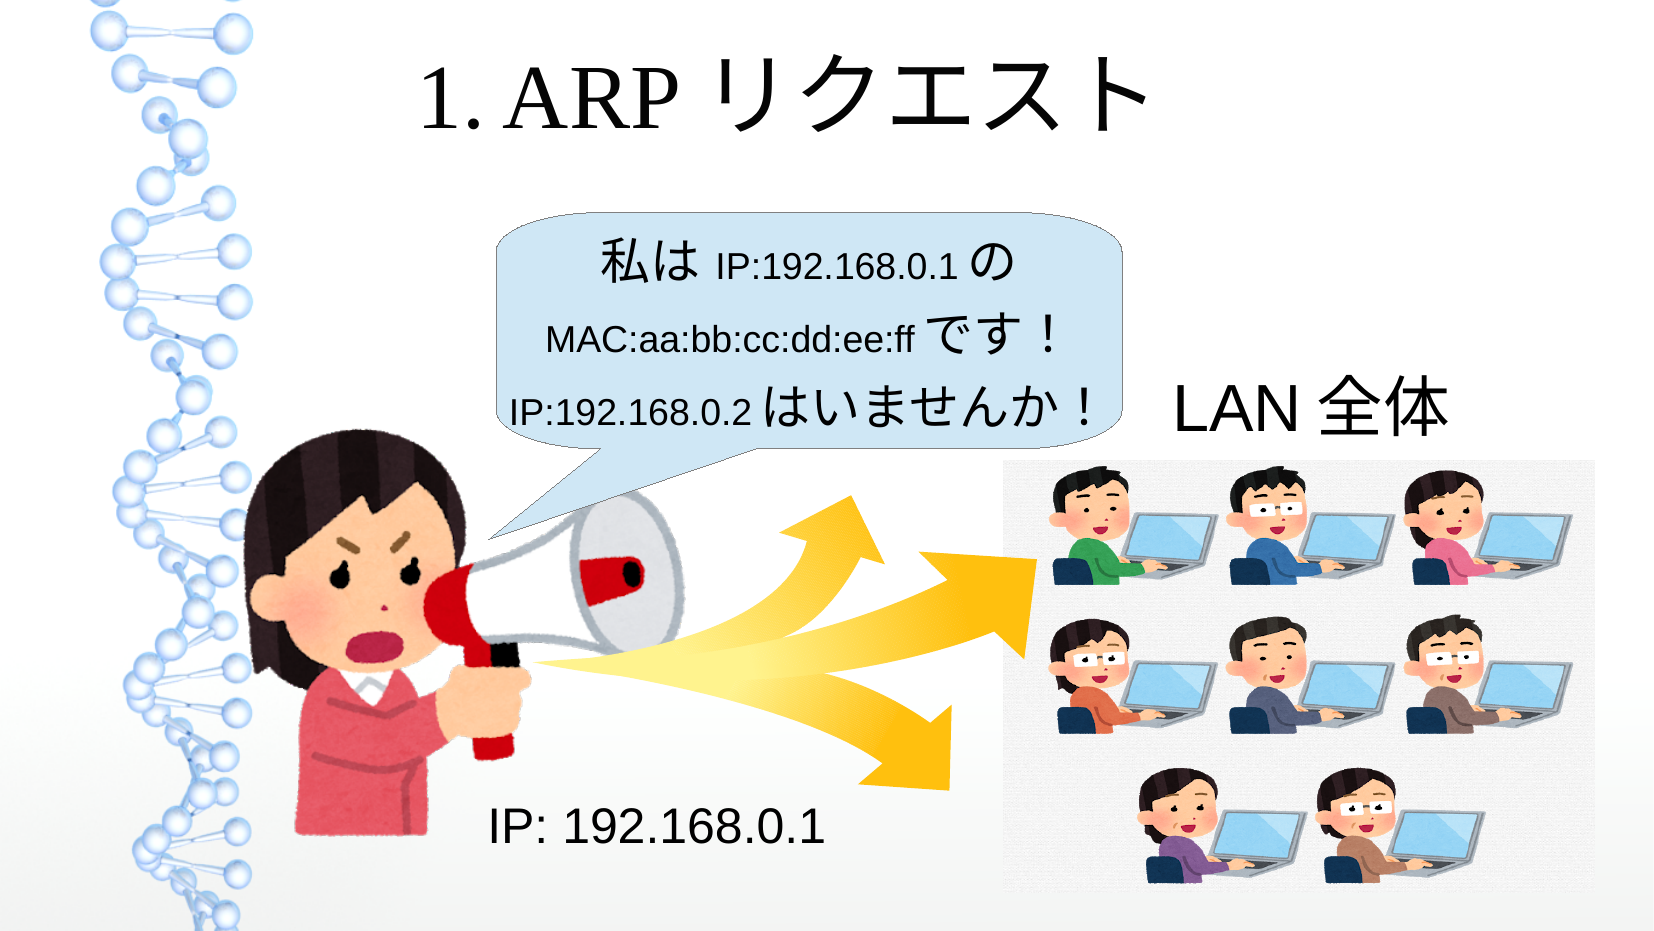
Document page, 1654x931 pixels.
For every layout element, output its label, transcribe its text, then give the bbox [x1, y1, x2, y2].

text_box IP: 192.168.0.1 [472, 791, 851, 854]
text_box 私はIP:192.168.0.1の MAC:aa:bb:cc:dd:ee:ffです！ IP:192.168.0.2はいませんか！ [496, 212, 1123, 489]
title 1. ARPリクエスト [124, 11, 1453, 166]
picture [0, 0, 1654, 931]
text_box LAN全体 [1157, 347, 1524, 461]
